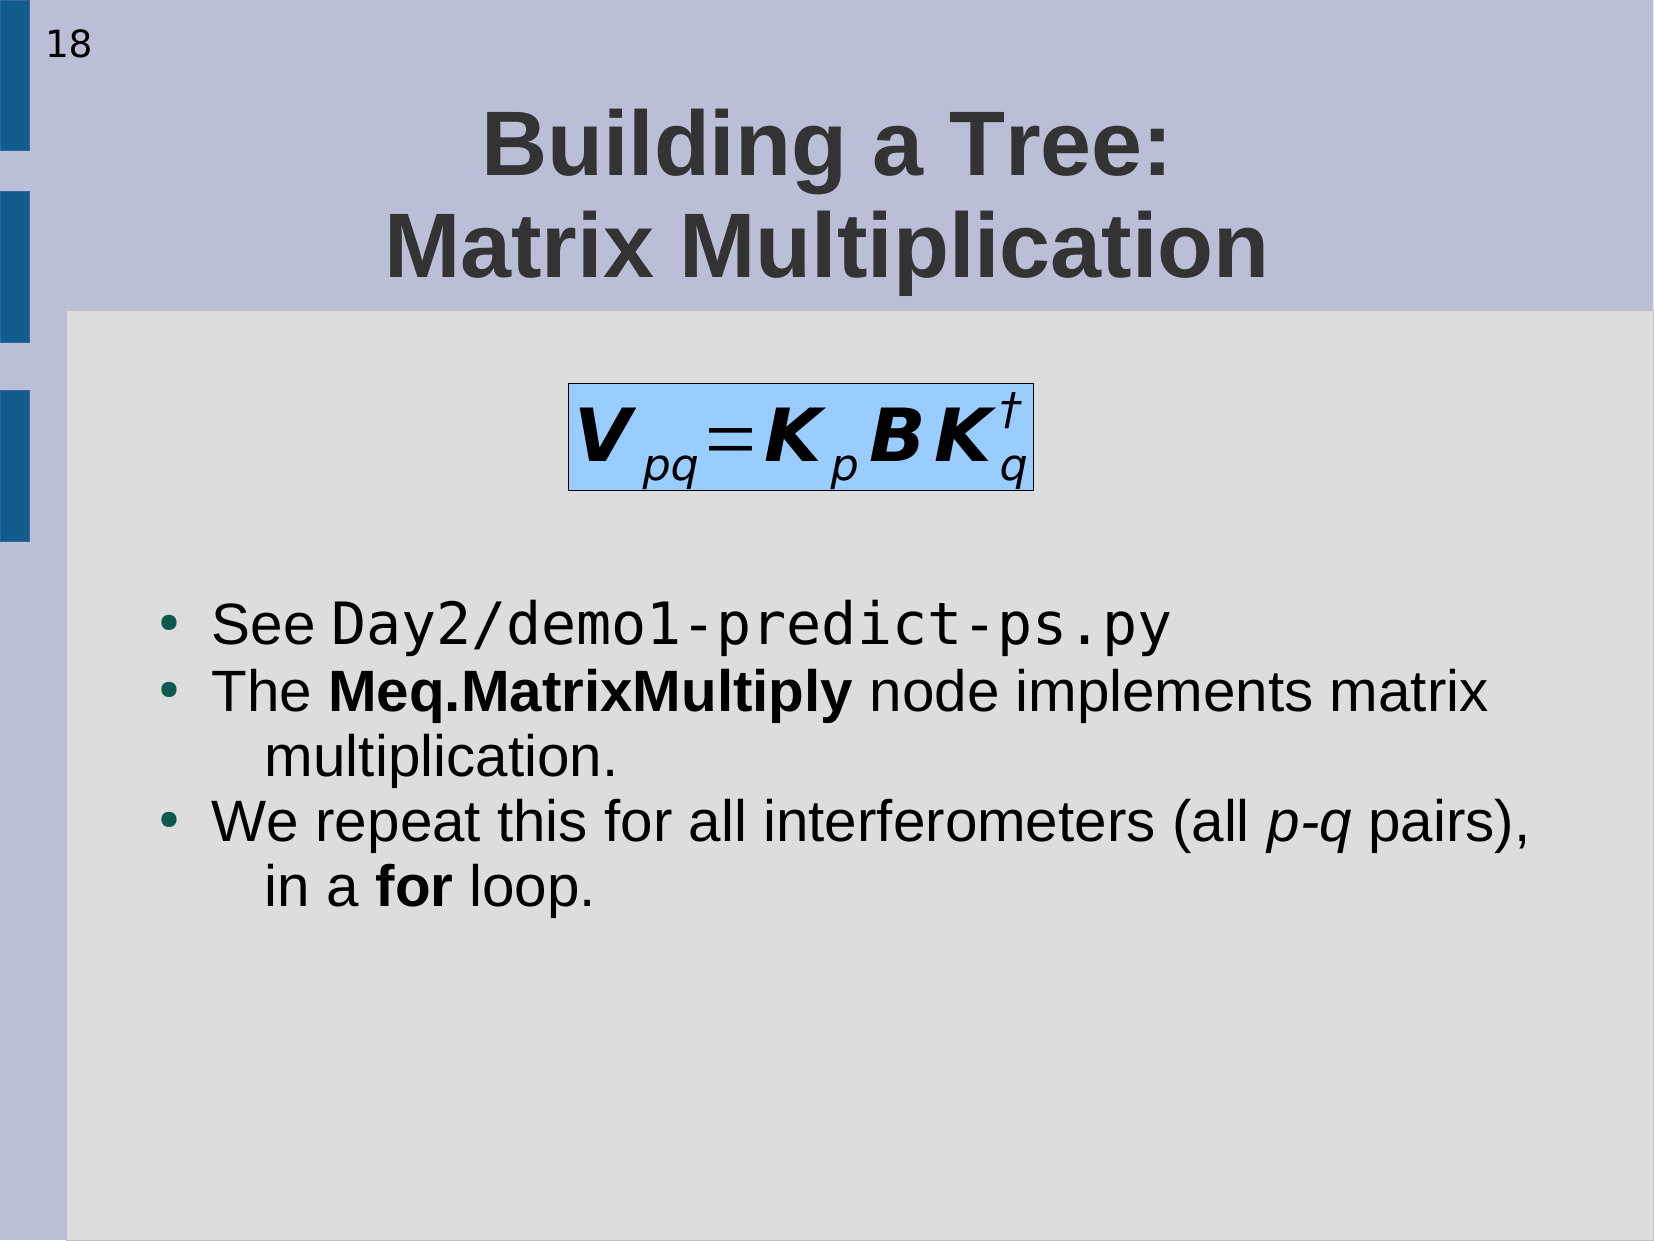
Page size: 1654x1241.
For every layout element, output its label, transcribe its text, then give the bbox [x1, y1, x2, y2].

title Building a Tree: Matrix Multiplication [121, 91, 1534, 299]
list See Day2/demo1-predict-ps.py The Meq.MatrixMultiply node implements matrix multiplication. We repeat this for all interferometers (all p-q pairs), in a for loop. [123, 590, 1536, 919]
text_box <number> [32, 15, 267, 89]
chart [568, 383, 1034, 491]
